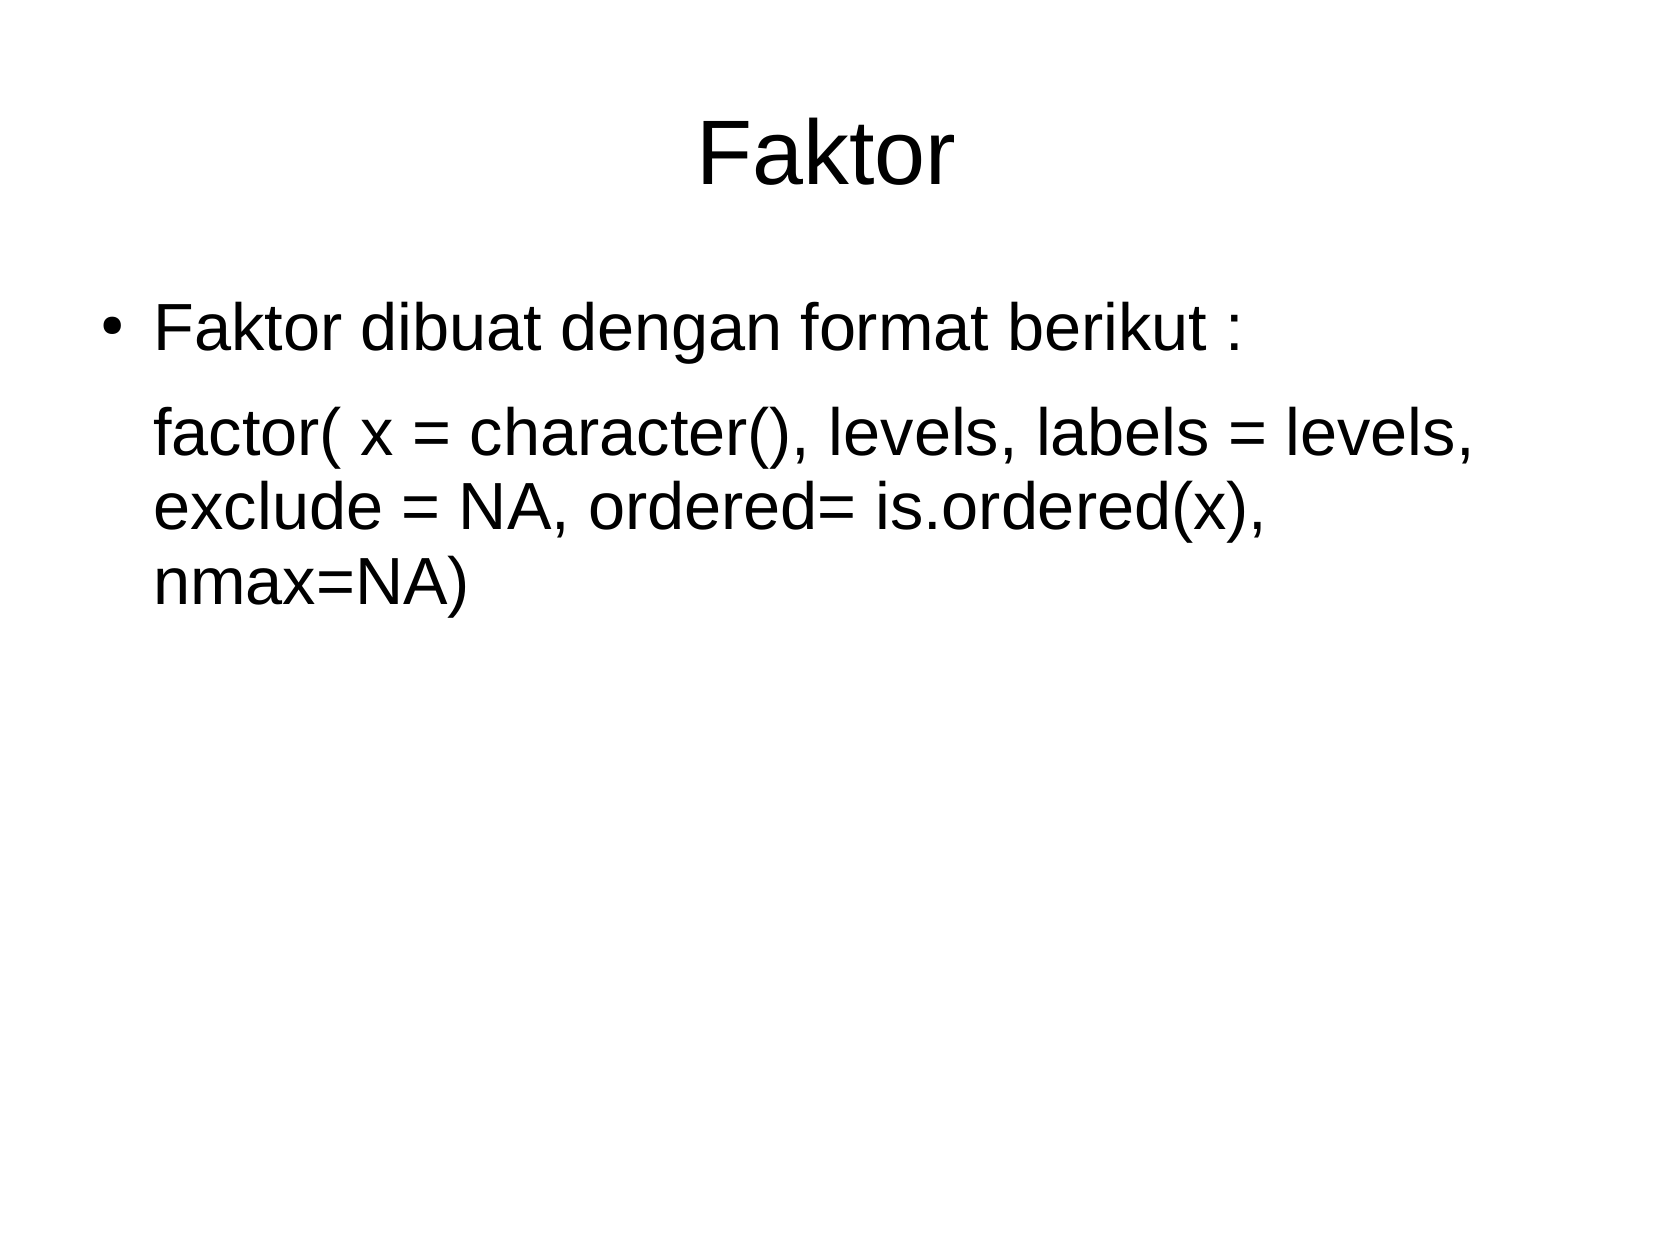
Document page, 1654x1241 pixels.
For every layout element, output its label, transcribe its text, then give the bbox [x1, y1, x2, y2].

list Faktor dibuat dengan format berikut : factor( x = character(), levels, labels = levels, exclude = NA, ordered= is.ordered(x), nmax=NA) [82, 290, 1571, 1010]
title Faktor [82, 49, 1571, 257]
